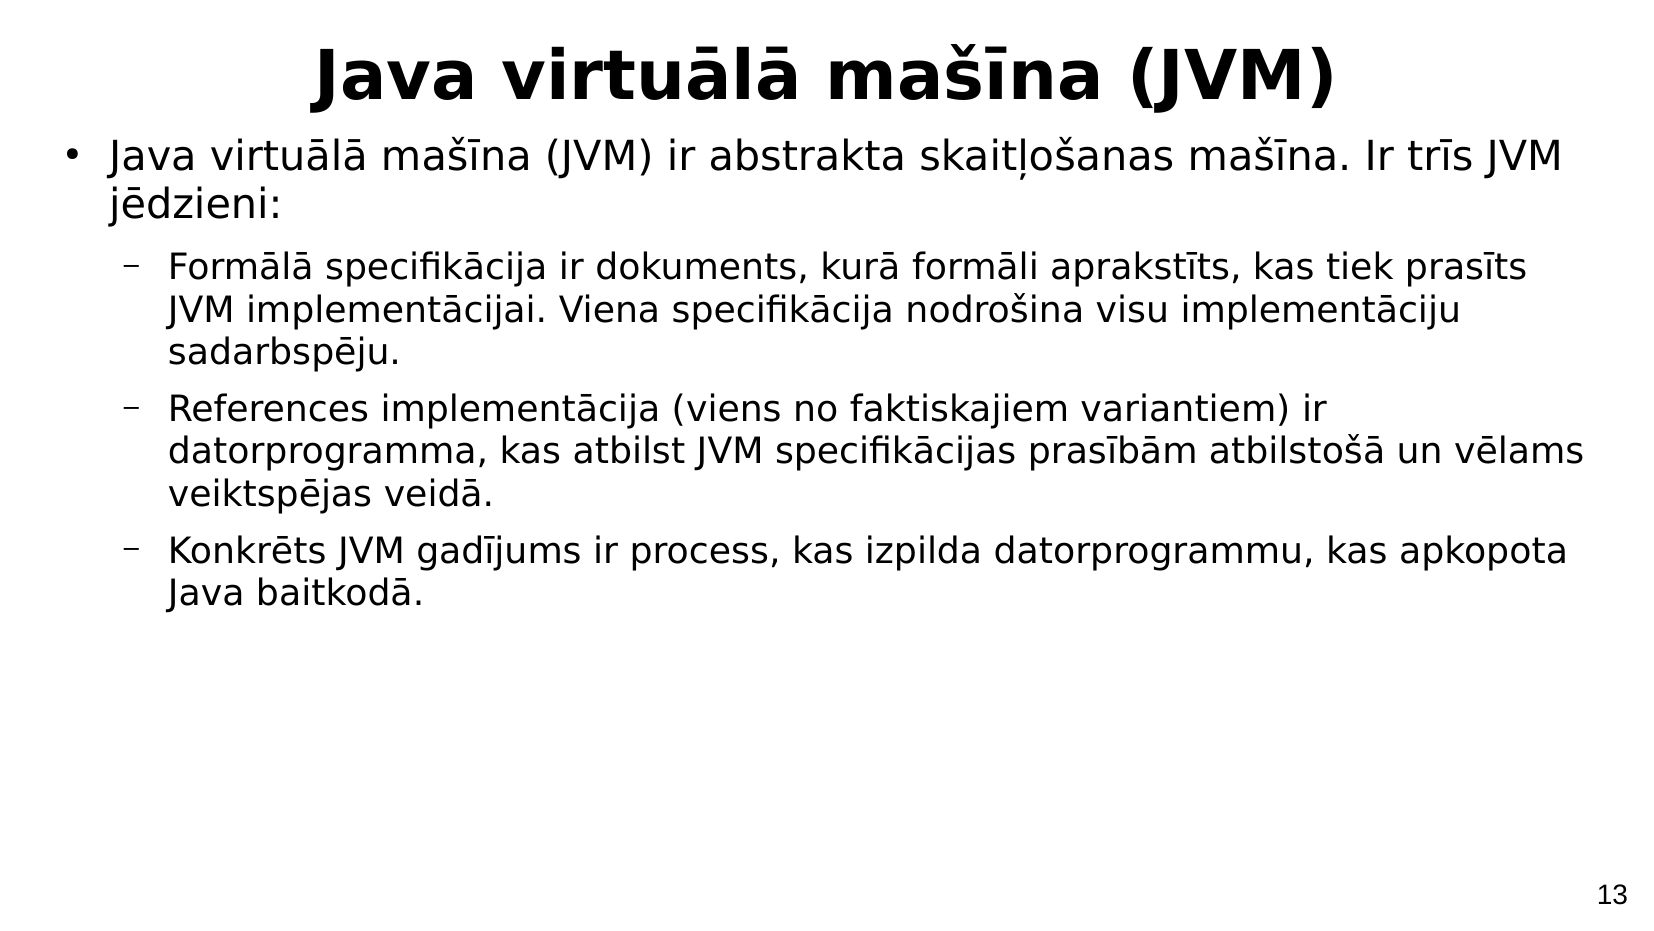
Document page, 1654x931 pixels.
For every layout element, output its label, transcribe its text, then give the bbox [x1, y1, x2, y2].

title Java virtuālā mašīna (JVM) [82, 21, 1571, 131]
list Java virtuālā mašīna (JVM) ir abstrakta skaitļošanas mašīna. Ir trīs JVM jēdzieni: Formālā specifikācija ir dokuments, kurā formāli aprakstīts, kas tiek prasīts JVM implementācijai. Viena specifikācija nodrošina visu implementāciju sadarbspēju. References implementācija (viens no faktiskajiem variantiem) ir datorprogramma, kas atbilst JVM specifikācijas prasībām atbilstošā un vēlams veiktspējas veidā. Konkrēts JVM gadījums ir process, kas izpilda datorprogrammu, kas apkopota Java baitkodā. [50, 131, 1598, 616]
